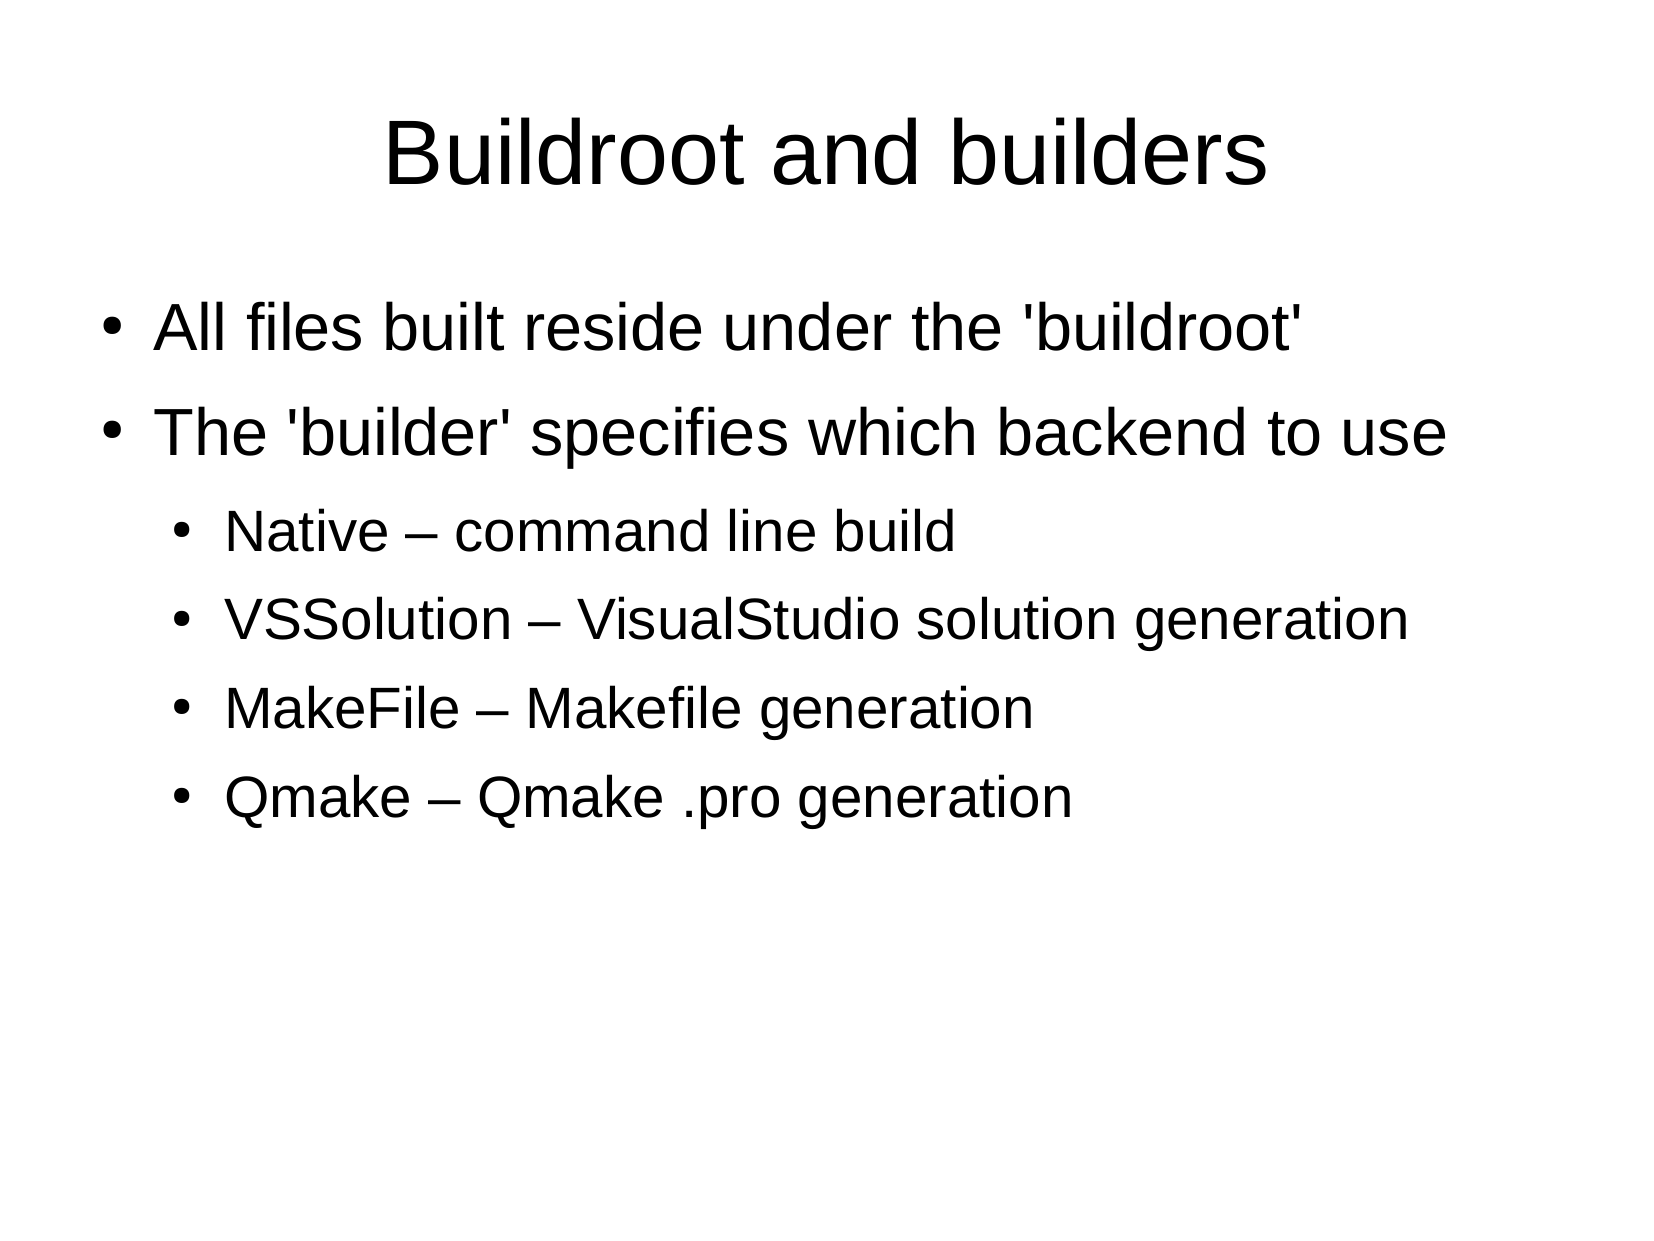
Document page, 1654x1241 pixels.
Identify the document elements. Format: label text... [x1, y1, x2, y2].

title Buildroot and builders [82, 49, 1571, 257]
list All files built reside under the 'buildroot' The 'builder' specifies which backend to use Native – command line build VSSolution – VisualStudio solution generation MakeFile – Makefile generation Qmake – Qmake .pro generation [82, 290, 1571, 1109]
